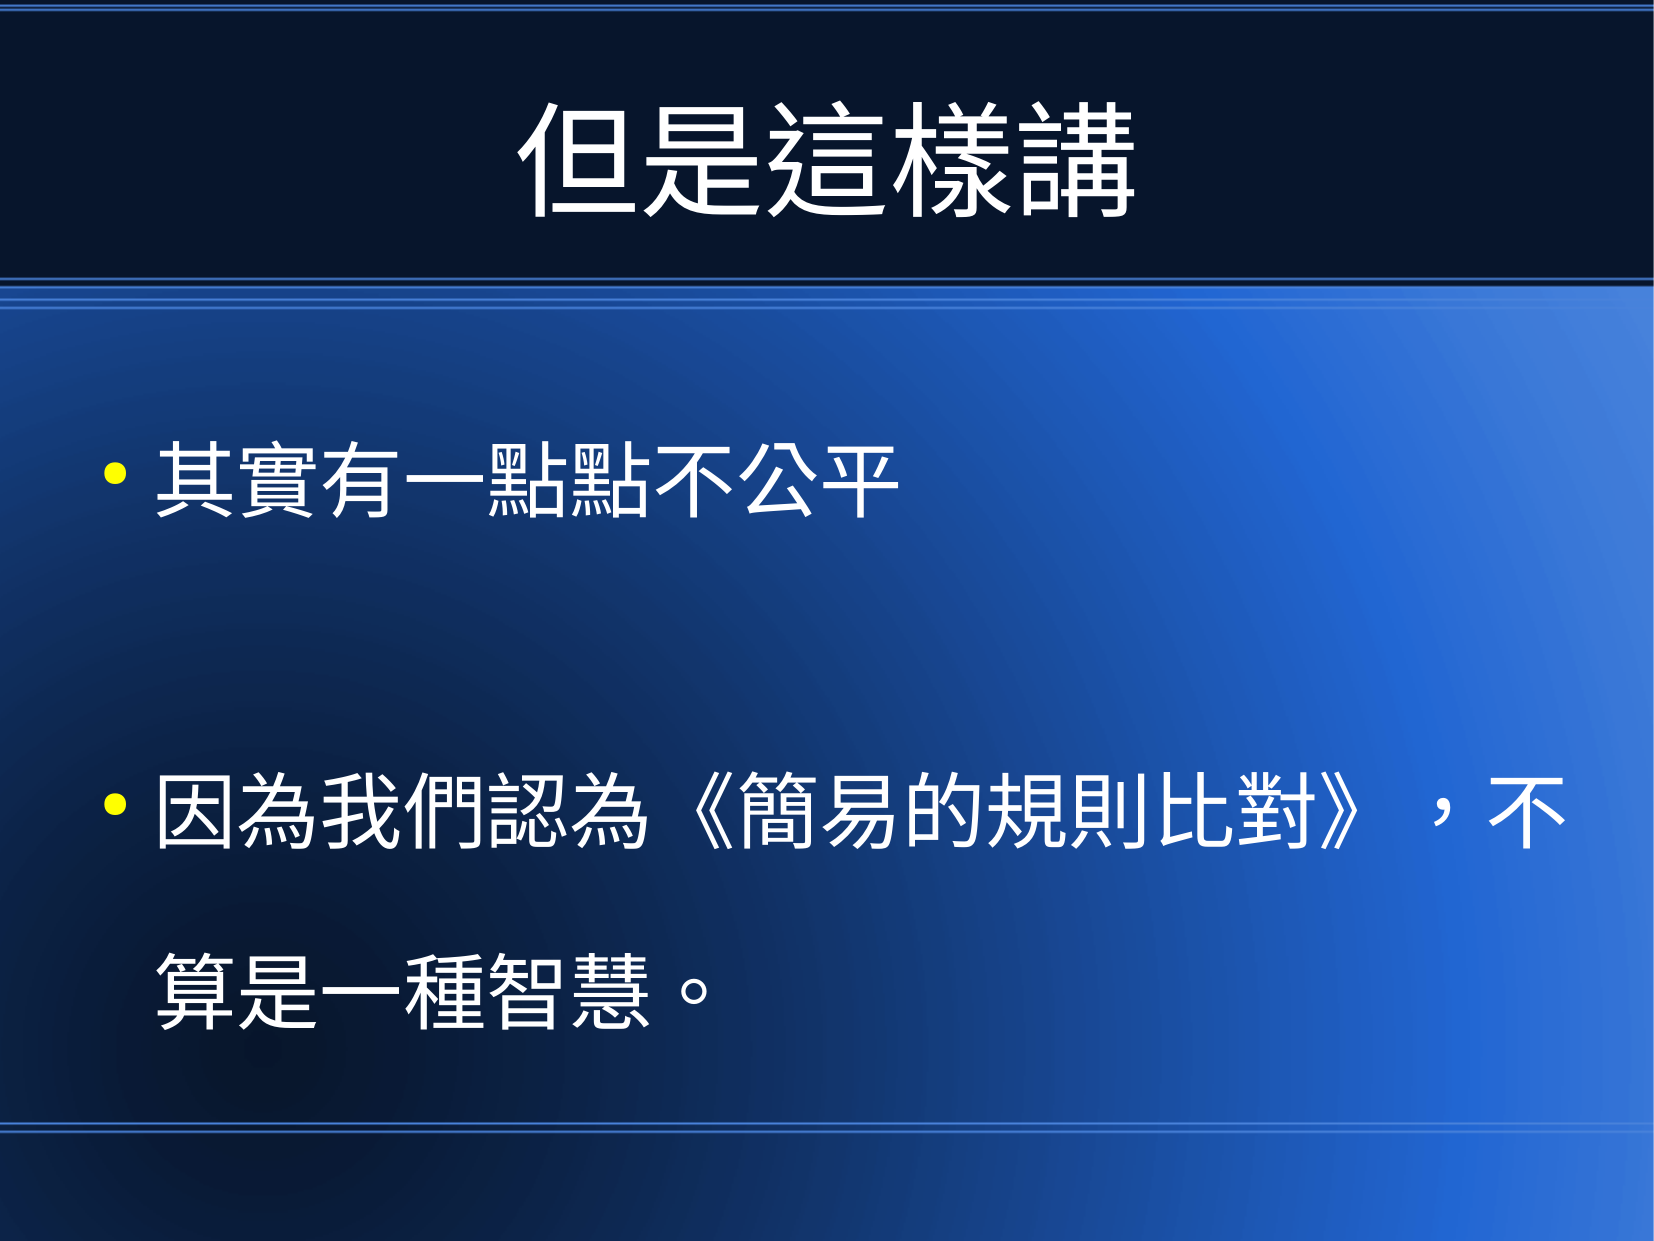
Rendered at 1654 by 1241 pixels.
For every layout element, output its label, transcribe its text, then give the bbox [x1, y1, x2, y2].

title 但是這樣講 [82, 49, 1571, 257]
picture [0, 0, 1654, 1241]
list 其實有一點點不公平 因為我們認為《簡易的規則比對》，不算是一種智慧。 [82, 355, 1571, 1241]
